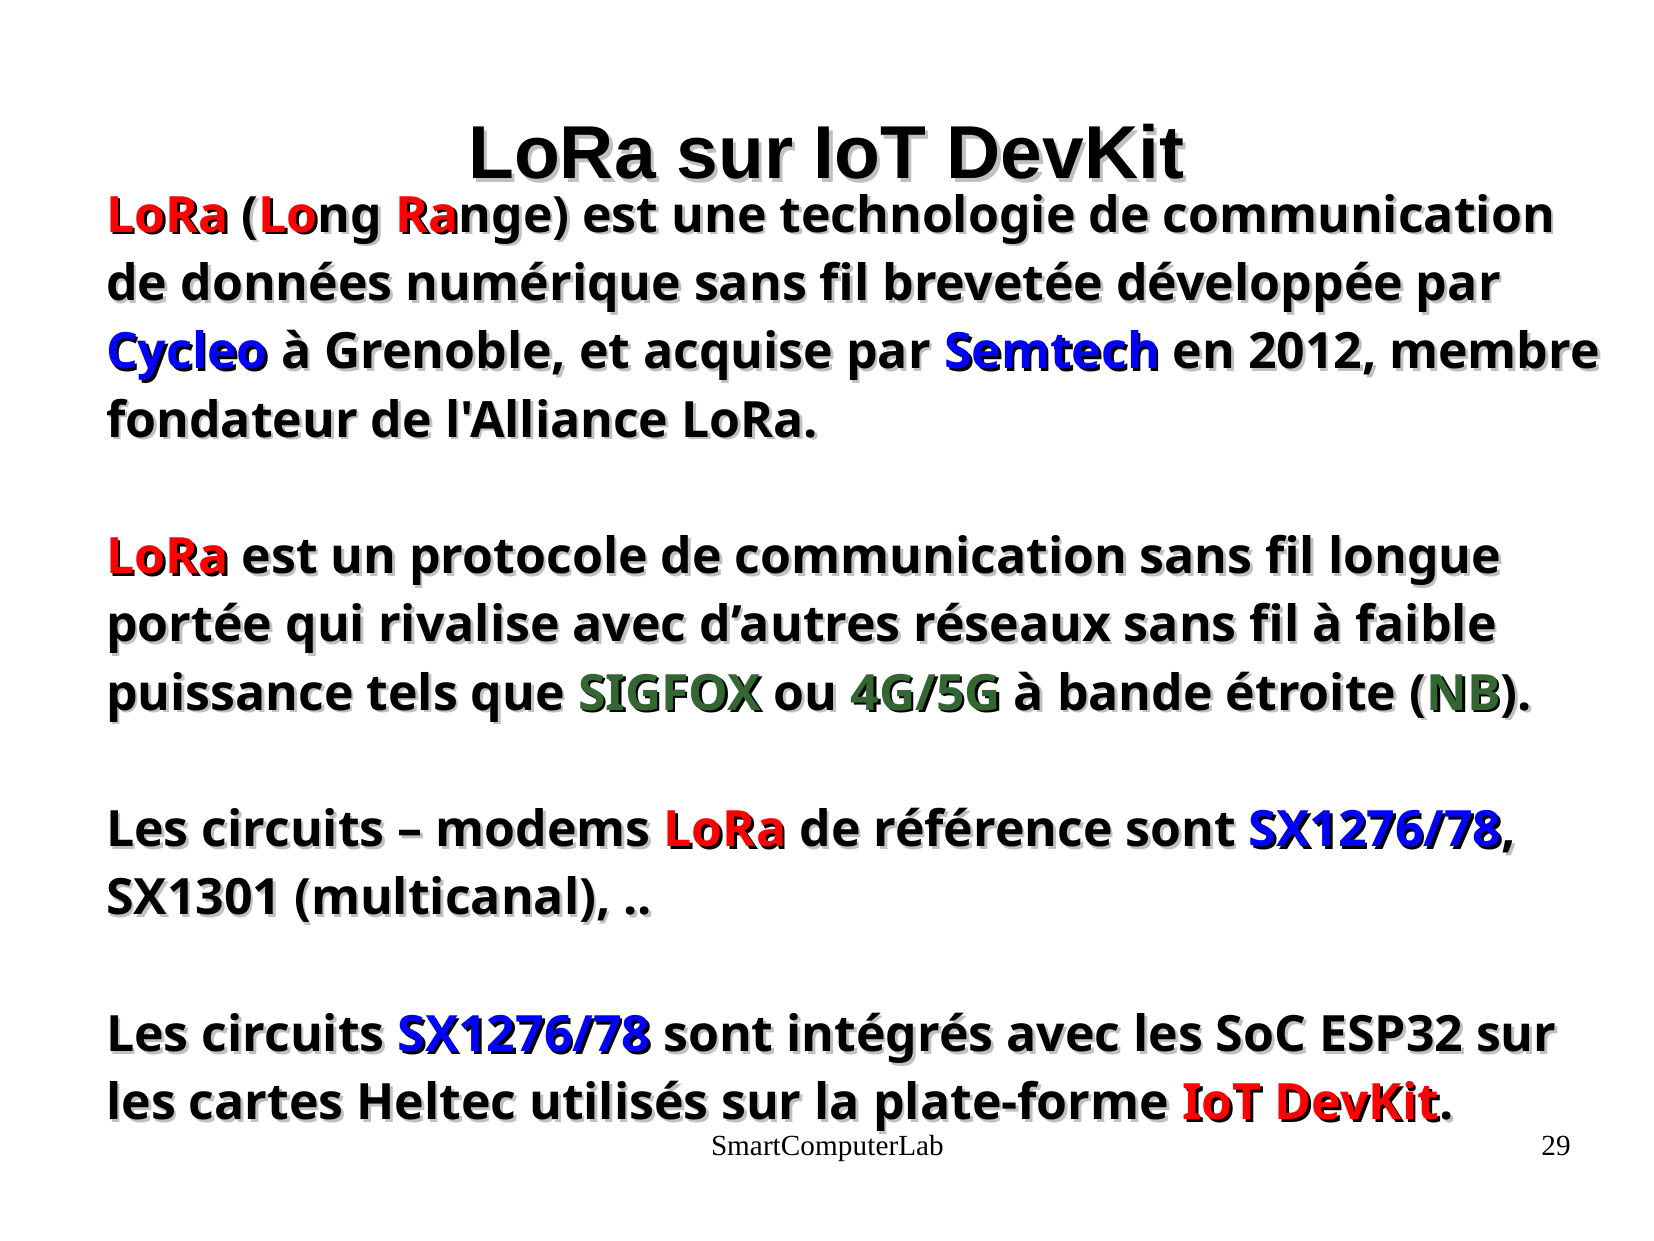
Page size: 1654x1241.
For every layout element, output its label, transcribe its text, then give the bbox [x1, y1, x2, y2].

title LoRa sur IoT DevKit [82, 49, 1571, 129]
subtitle [82, 129, 1571, 850]
text_box LoRa (Long Range) est une technologie de communication de données numérique sans fil brevetée développée par Cycleo à Grenoble, et acquise par Semtech en 2012, membre fondateur de l'Alliance LoRa. LoRa est un protocole de communication sans fil longue portée qui rivalise avec d’autres réseaux sans fil à faible puissance tels que SIGFOX ou 4G/5G à bande étroite (NB). Les circuits – modems LoRa de référence sont SX1276/78, SX1301 (multicanal), .. Les circuits SX1276/78 sont intégrés avec les SoC ESP32 sur les cartes Heltec utilisés sur la plate-forme IoT DevKit. [106, 271, 1607, 1042]
